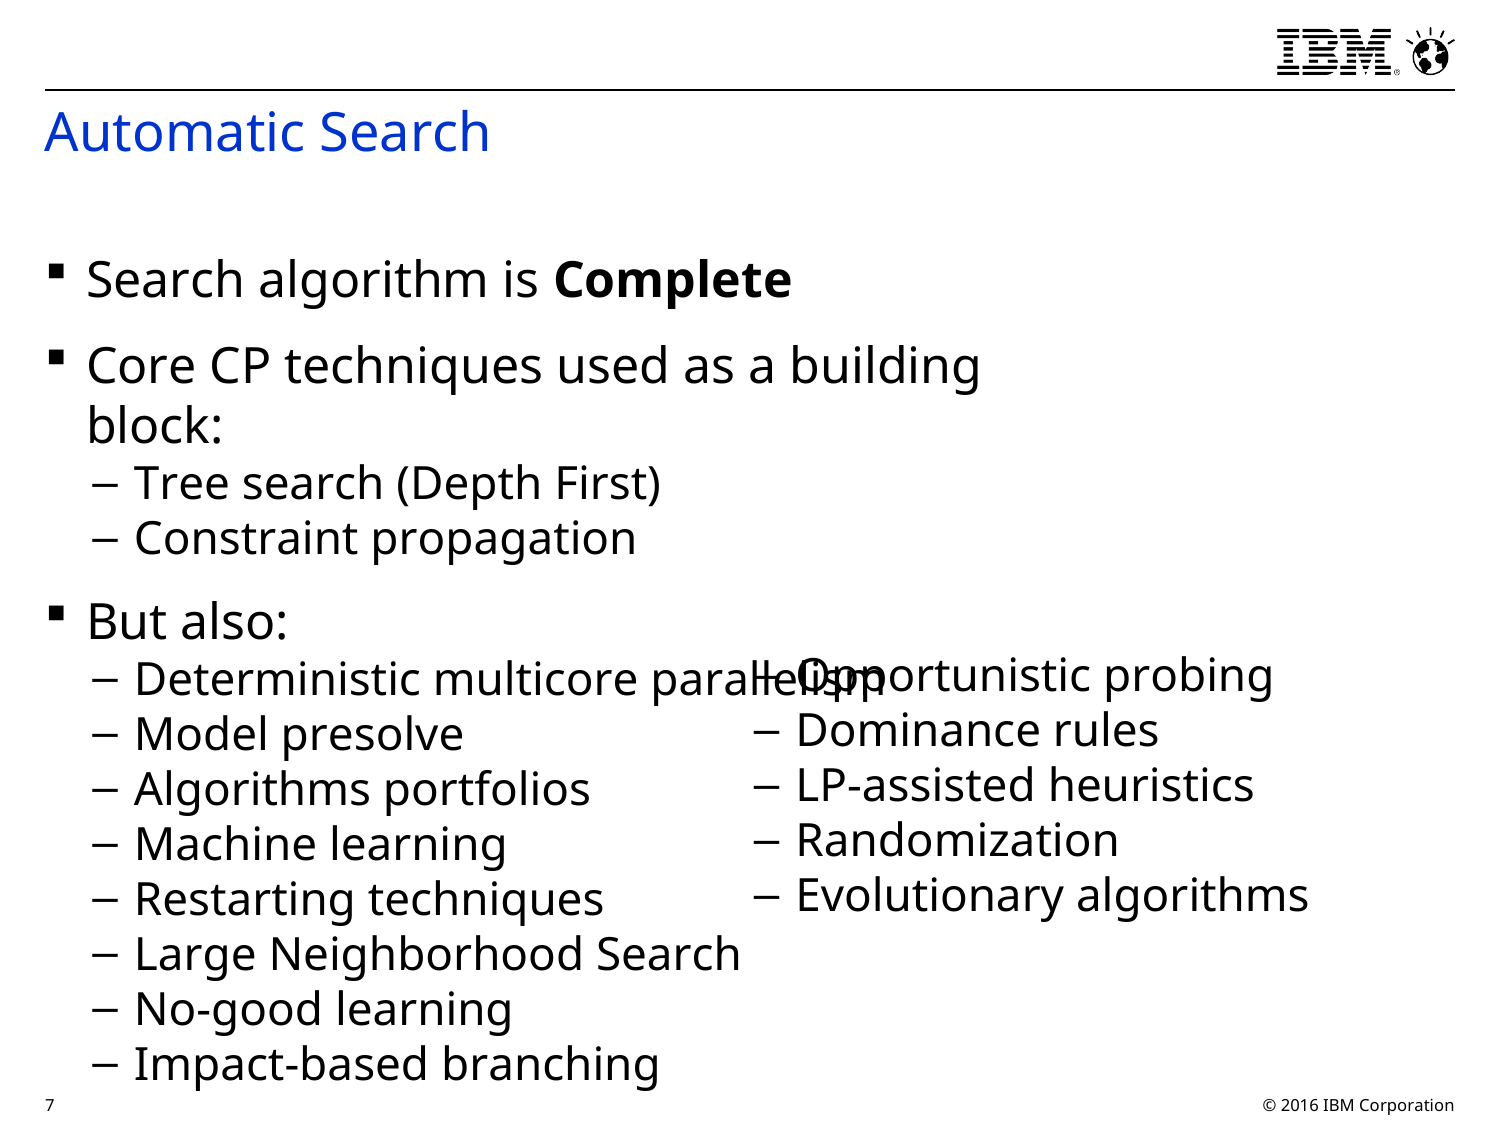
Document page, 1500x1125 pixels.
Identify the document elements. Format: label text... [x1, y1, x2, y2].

title Automatic Search [29, 97, 1455, 203]
list Opportunistic probing Dominance rules LP-assisted heuristics Randomization Evolutionary algorithms [691, 588, 1390, 979]
picture [1260, 10, 1468, 90]
list Search algorithm is Complete Core CP techniques used as a building block: Tree search (Depth First) Constraint propagation But also: Deterministic multicore parallelism Model presolve Algorithms portfolios Machine learning Restarting techniques Large Neighborhood Search No-good learning Impact-based branching [29, 239, 1081, 1125]
